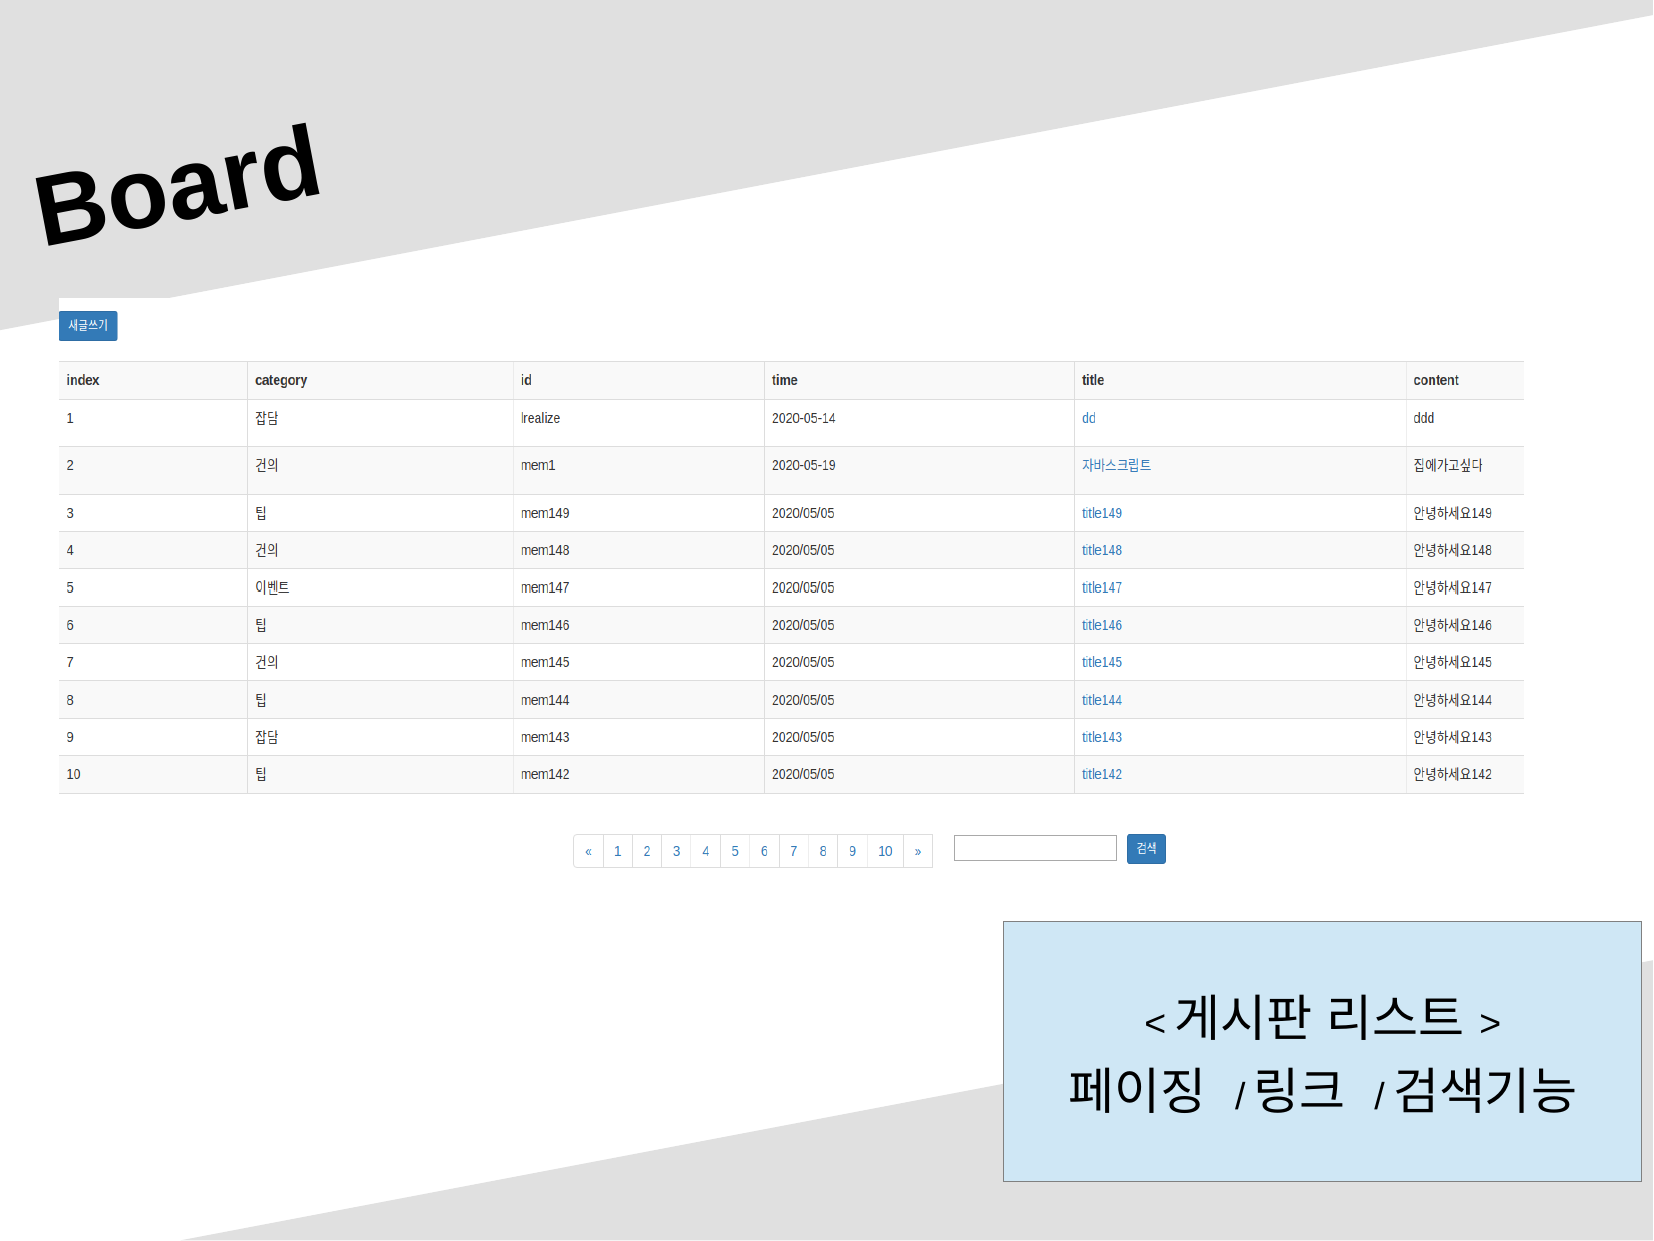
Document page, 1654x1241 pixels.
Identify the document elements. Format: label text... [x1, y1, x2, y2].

picture [59, 298, 1524, 886]
text_box <게시판 리스트> 페이징 /링크 /검색기능 [1003, 921, 1642, 1182]
title Board [16, 0, 1518, 315]
